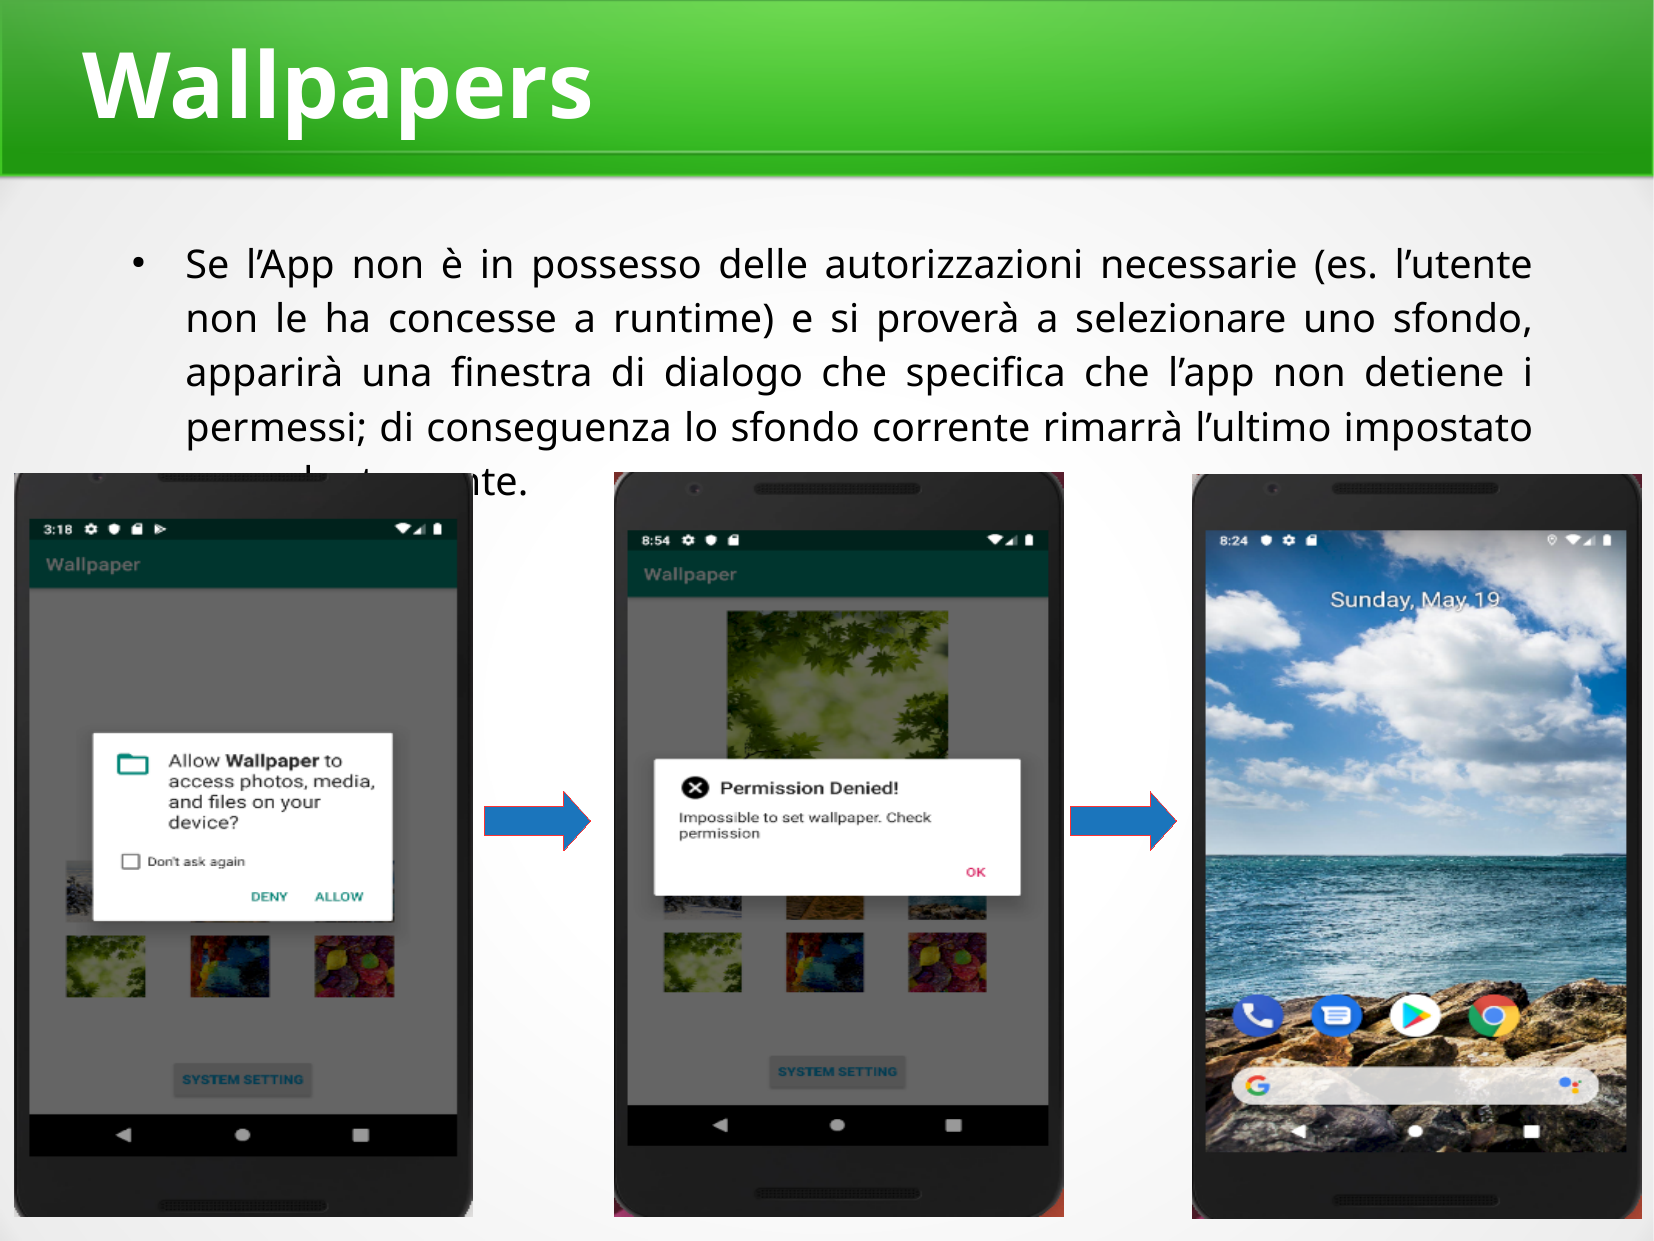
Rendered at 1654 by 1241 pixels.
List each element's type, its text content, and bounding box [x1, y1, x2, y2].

text_box [1070, 791, 1177, 851]
list Se l’App non è in possesso delle autorizzazioni necessarie (es. l’utente non le ha concesse a runtime) e si proverà a selezionare uno sfondo, apparirà una finestra di dialogo che specifica che l’app non detiene i permessi; di conseguenza lo sfondo corrente rimarrà l’ultimo impostato precedentemente. [118, 153, 1536, 508]
text_box [484, 791, 591, 851]
title Wallpapers [82, 11, 1571, 154]
picture [0, 0, 1654, 1241]
